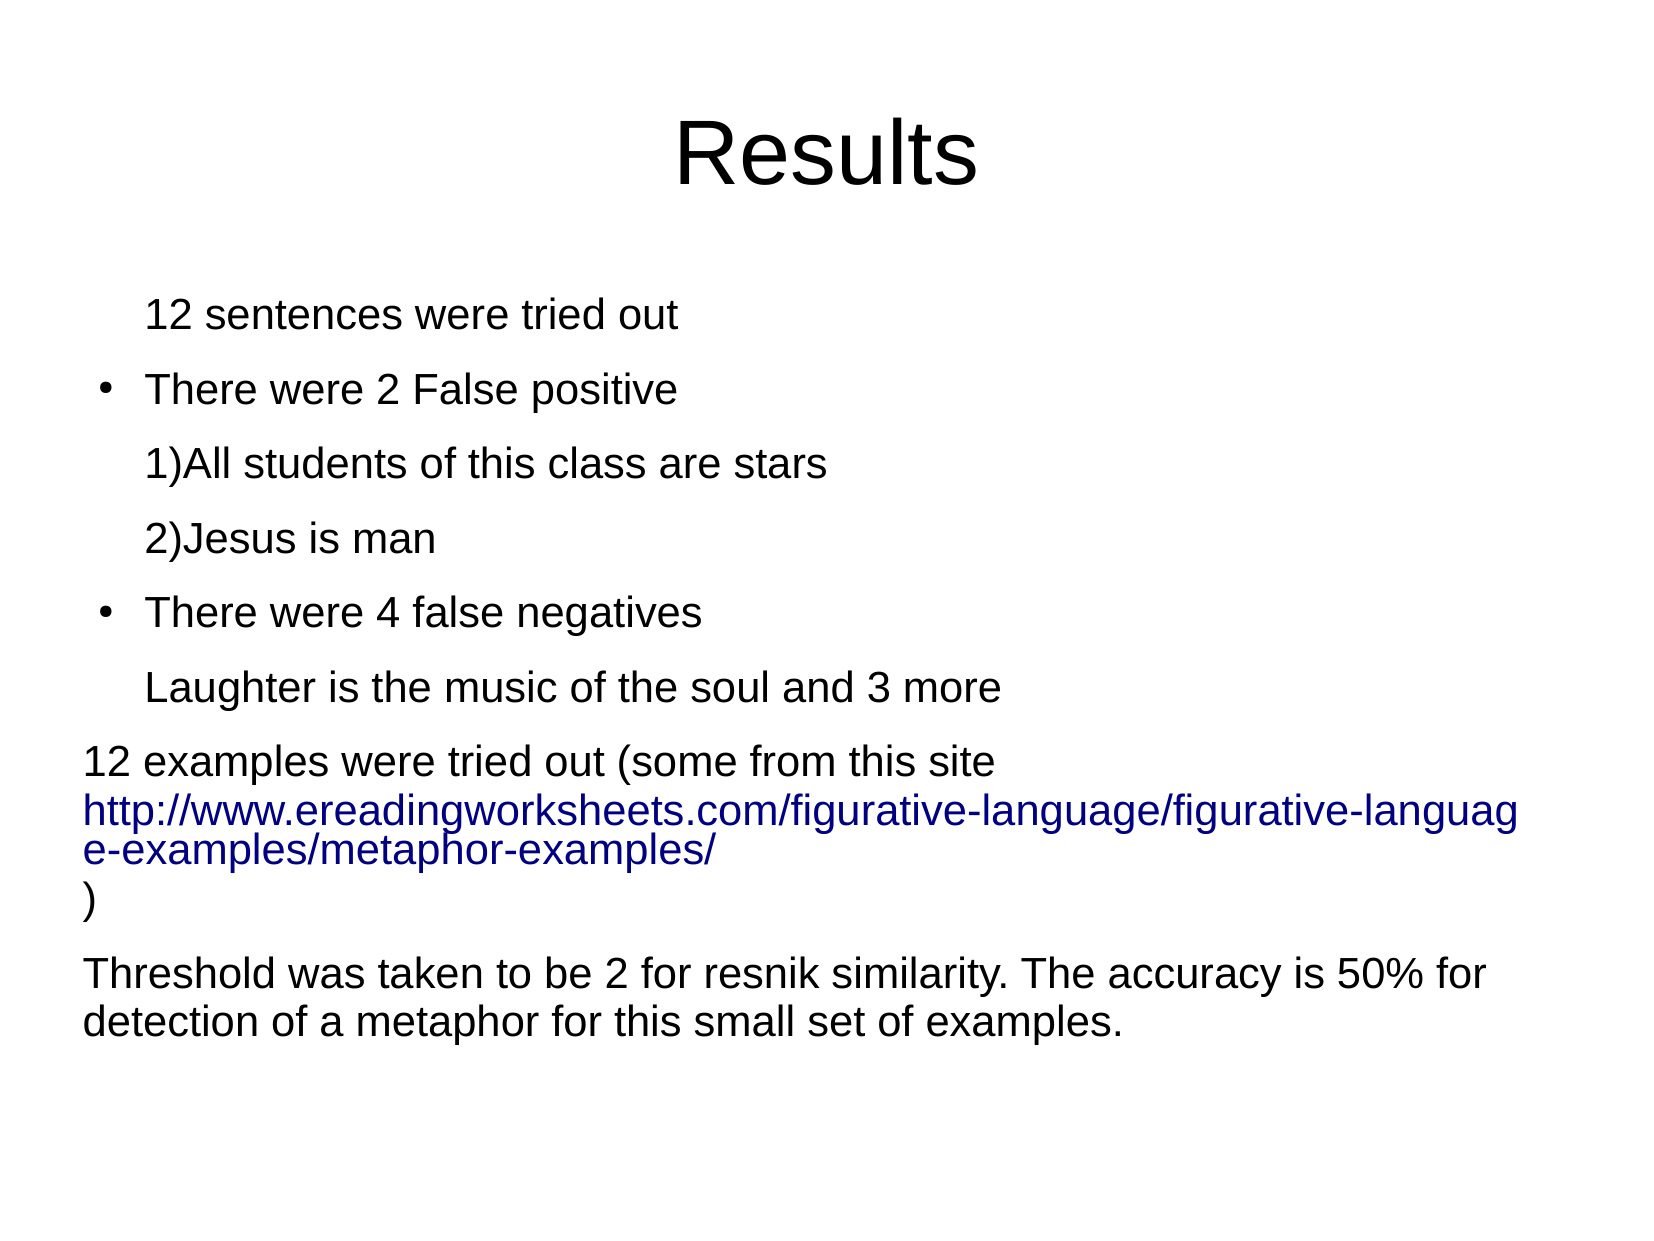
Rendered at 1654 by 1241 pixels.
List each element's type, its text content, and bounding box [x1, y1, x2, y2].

title Results [82, 49, 1571, 257]
list 12 sentences were tried out There were 2 False positive 1)All students of this class are stars 2)Jesus is man There were 4 false negatives Laughter is the music of the soul and 3 more 12 examples were tried out (some from this site http://www.ereadingworksheets.com/figurative-language/figurative-language-examples/metaphor-examples/) Threshold was taken to be 2 for resnik similarity. The accuracy is 50% for detection of a metaphor for this small set of examples. [82, 290, 1538, 1010]
